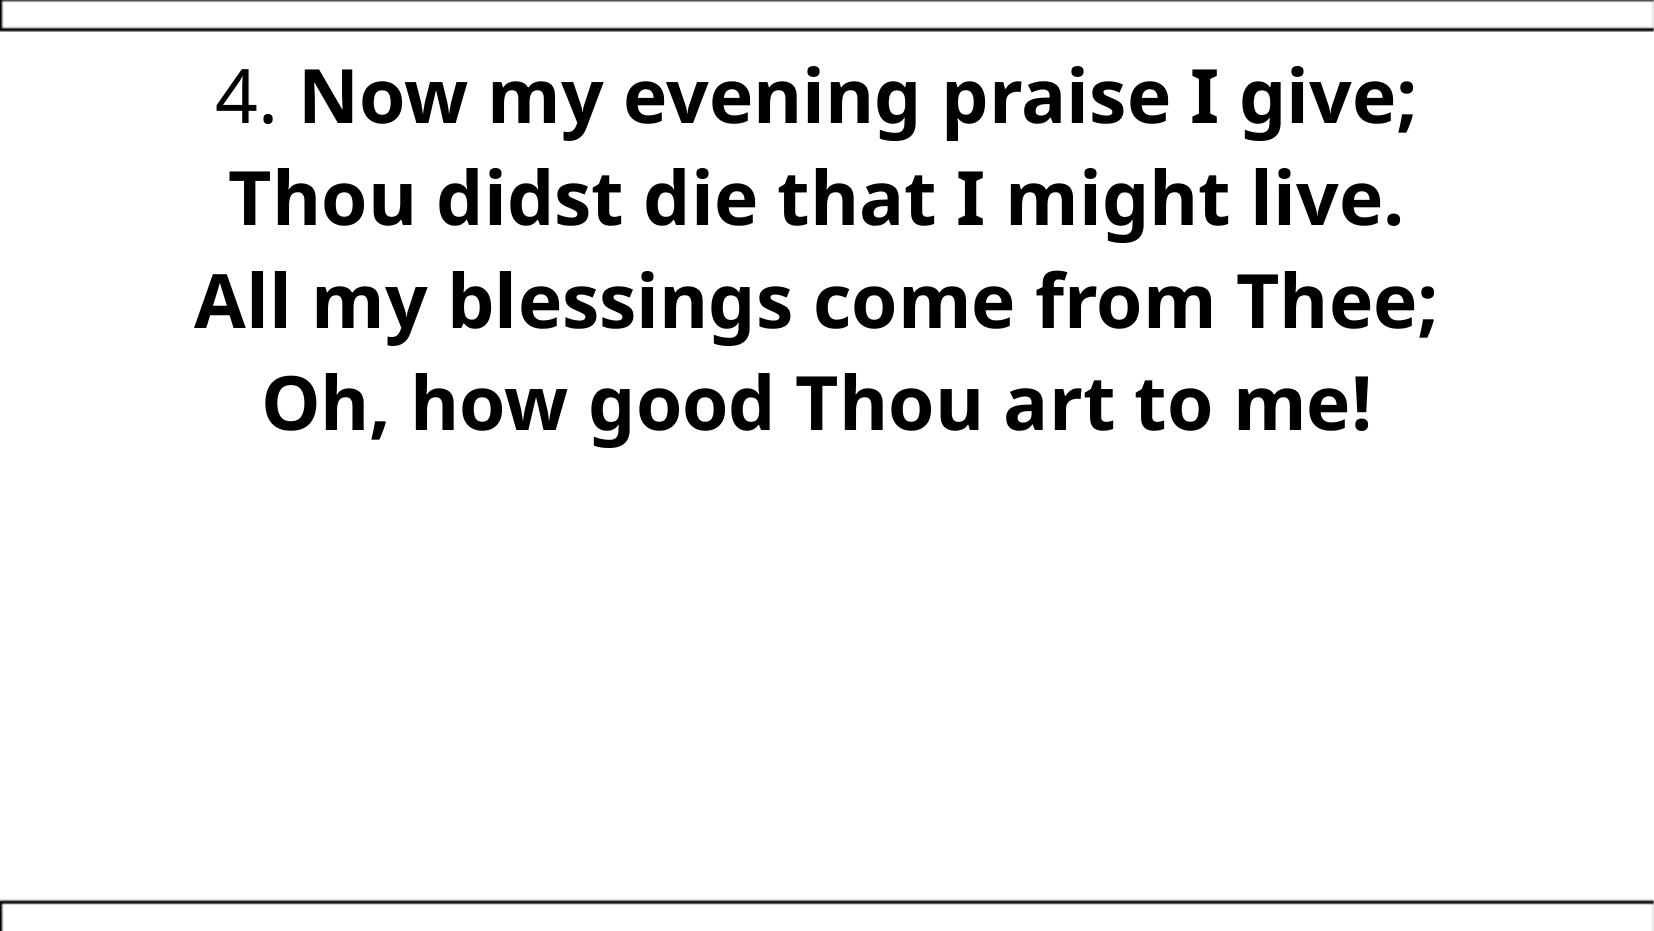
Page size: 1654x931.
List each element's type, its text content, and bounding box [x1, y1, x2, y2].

text_box 4. Now my evening praise I give; Thou didst die that I might live. All my blessings come from Thee; Oh, how good Thou art to me! [135, 35, 1501, 451]
picture [0, 0, 1654, 931]
